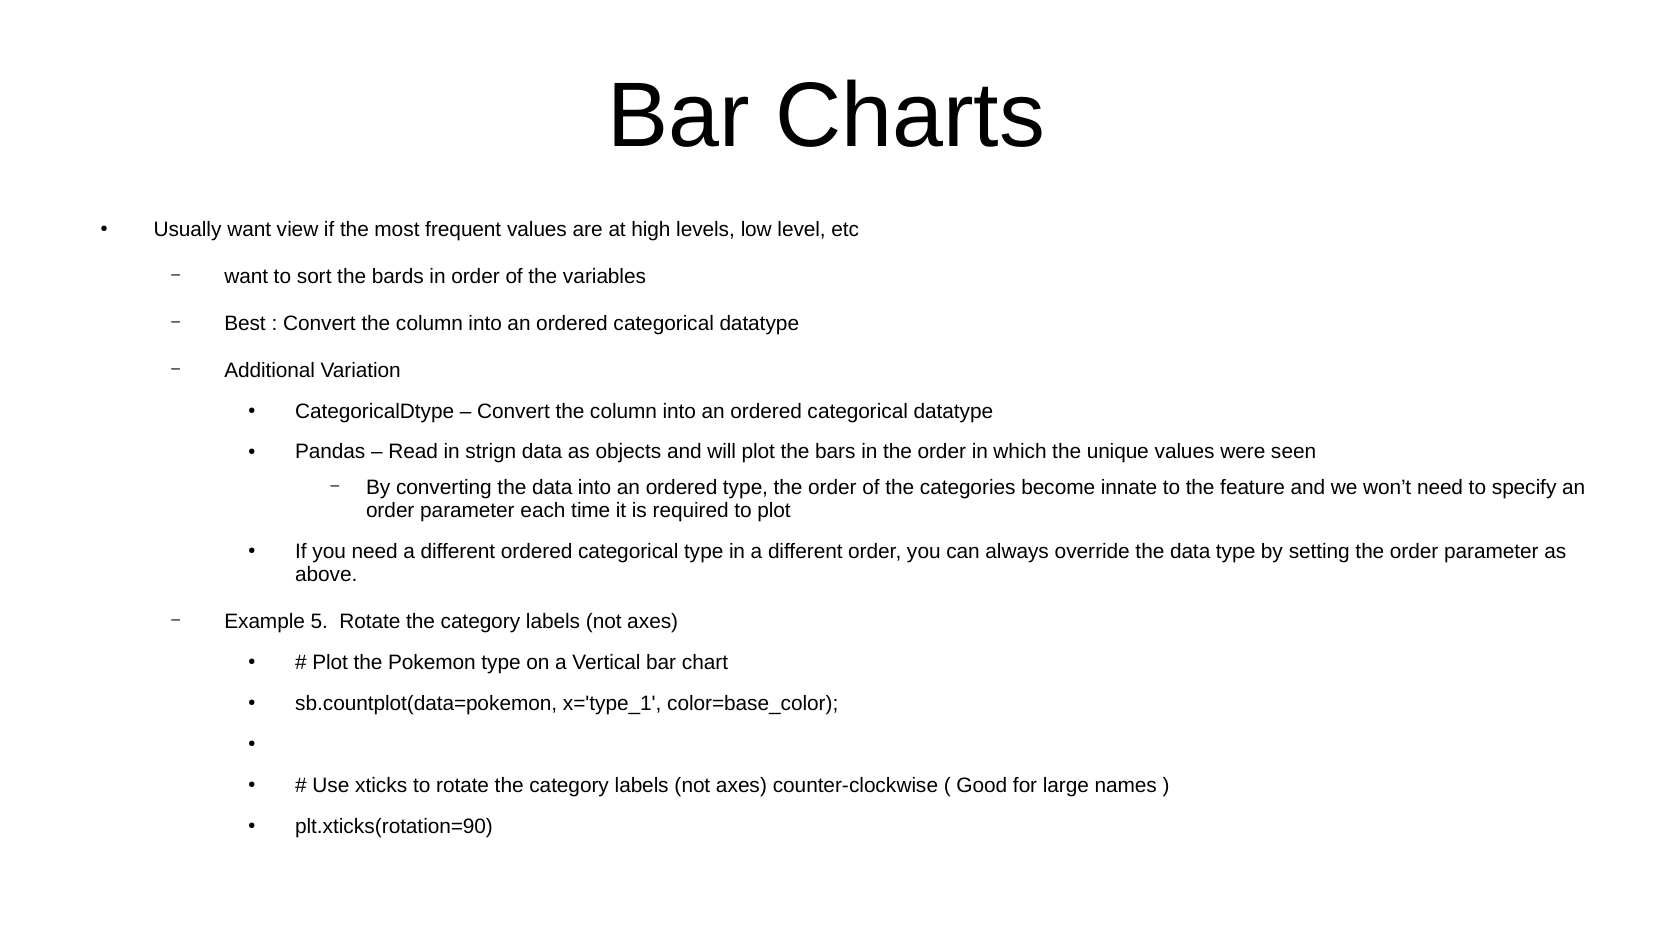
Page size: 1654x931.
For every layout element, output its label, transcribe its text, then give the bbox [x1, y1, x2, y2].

list Usually want view if the most frequent values are at high levels, low level, etc want to sort the bards in order of the variables Best : Convert the column into an ordered categorical datatype Additional Variation CategoricalDtype – Convert the column into an ordered categorical datatype Pandas – Read in strign data as objects and will plot the bars in the order in which the unique values were seen By converting the data into an ordered type, the order of the categories become innate to the feature and we won’t need to specify an order parameter each time it is required to plot If you need a different ordered categorical type in a different order, you can always override the data type by setting the order parameter as above. Example 5. Rotate the category labels (not axes) # Plot the Pokemon type on a Vertical bar chart sb.countplot(data=pokemon, x='type_1', color=base_color); # Use xticks to rotate the category labels (not axes) counter-clockwise ( Good for large names ) plt.xticks(rotation=90) [82, 217, 1621, 901]
title Bar Charts [82, 37, 1571, 193]
